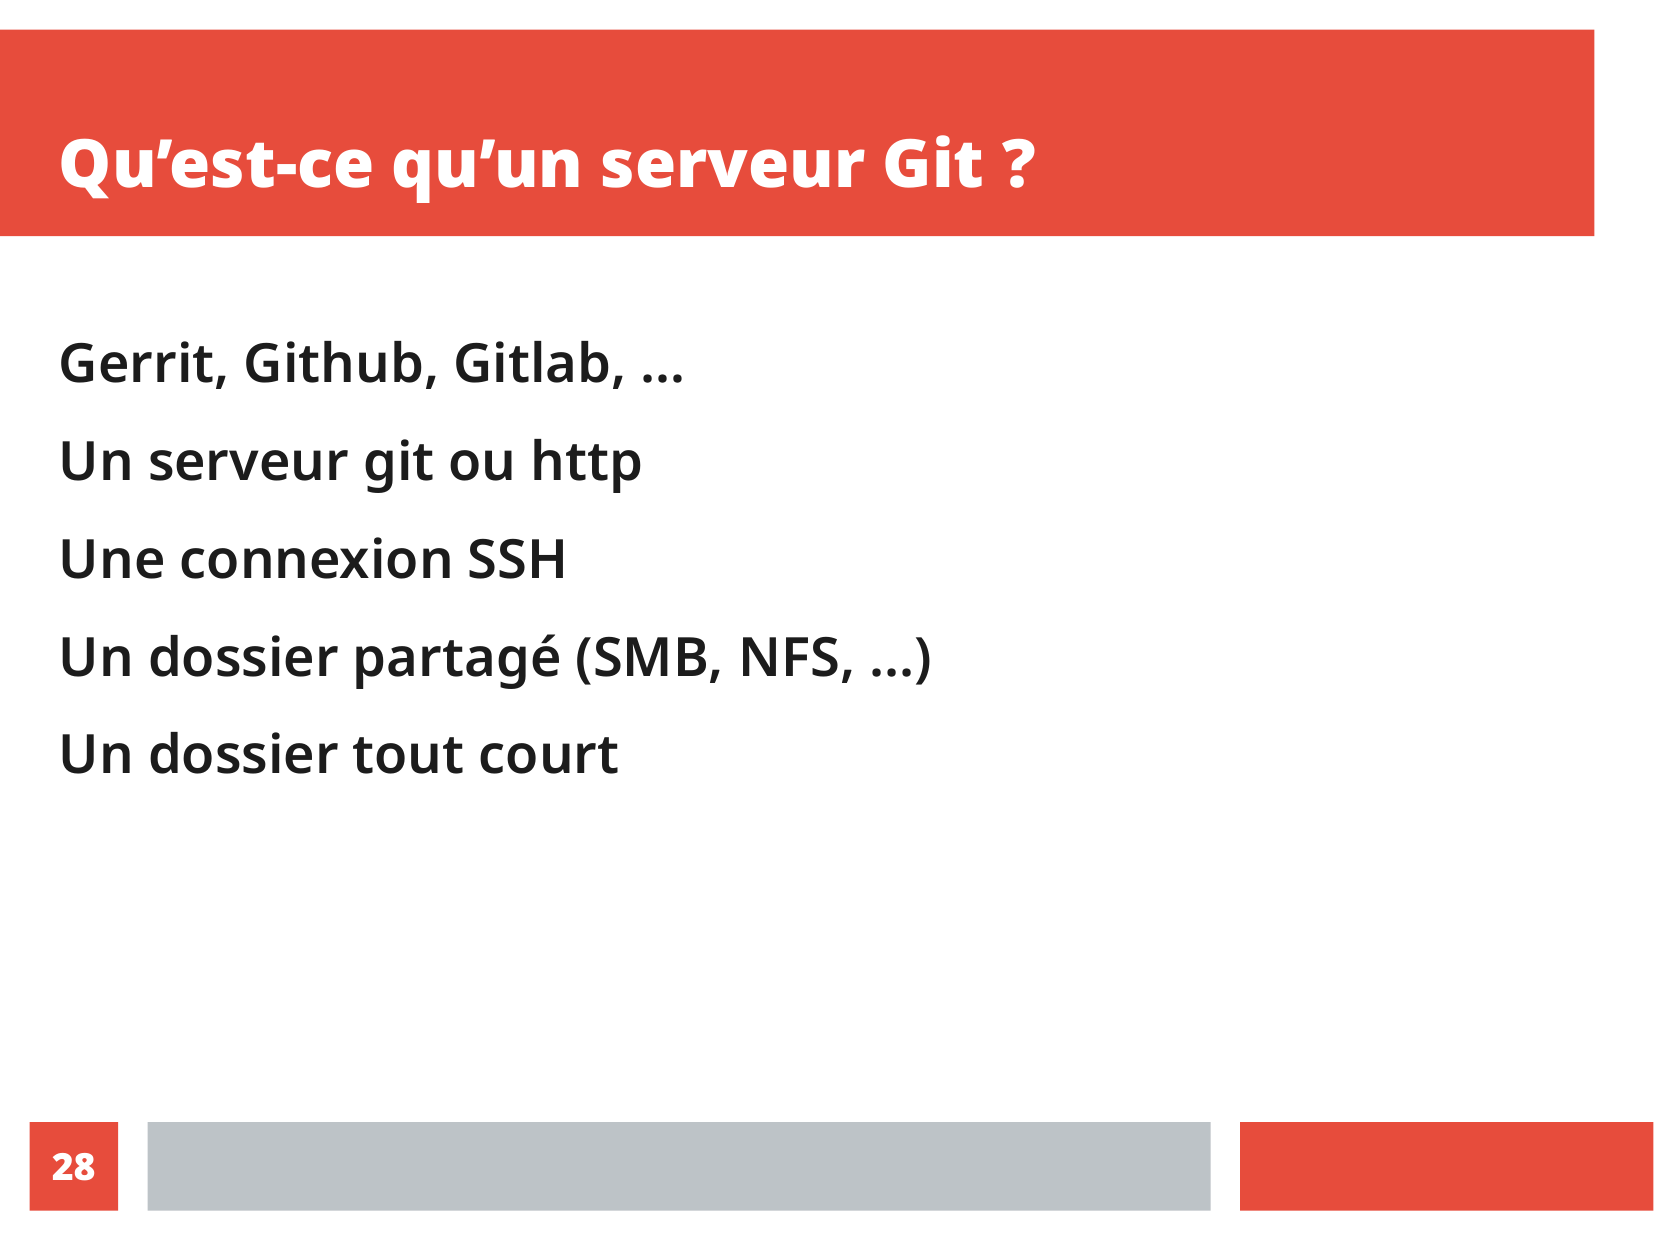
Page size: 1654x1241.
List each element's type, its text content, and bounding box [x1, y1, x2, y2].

title Qu’est-ce qu’un serveur Git ? [59, 59, 1595, 207]
list Gerrit, Github, Gitlab, … Un serveur git ou http Une connexion SSH Un dossier partagé (SMB, NFS, ...) Un dossier tout court [59, 324, 1565, 1093]
